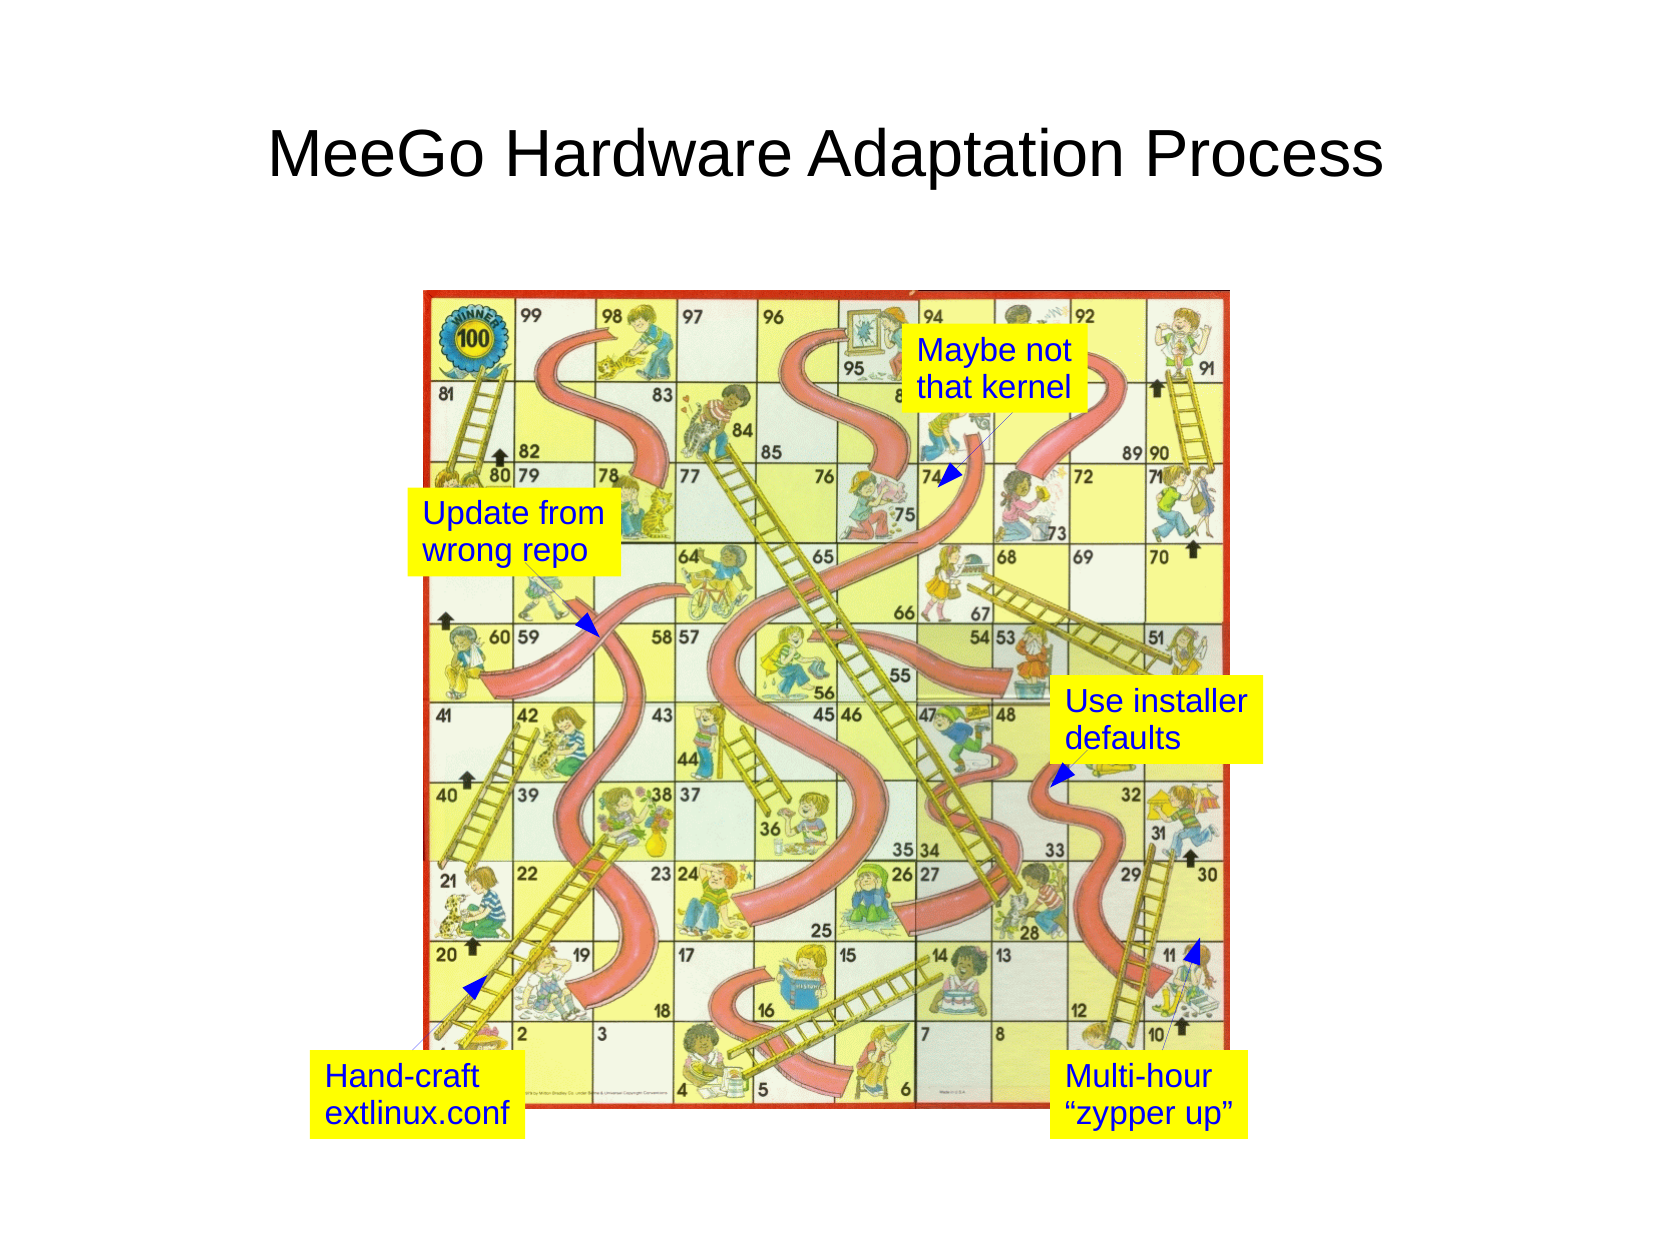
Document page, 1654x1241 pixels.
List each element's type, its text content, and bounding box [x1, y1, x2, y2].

title MeeGo Hardware Adaptation Process [82, 49, 1571, 257]
text_box Maybe not that kernel [901, 323, 1088, 413]
text_box Update from wrong repo [407, 487, 622, 577]
picture [423, 290, 1230, 1109]
text_box Use installer defaults [1050, 675, 1263, 764]
text_box Hand-craft extlinux.conf [309, 1050, 526, 1139]
text_box Multi-hour “zypper up” [1050, 1050, 1248, 1139]
